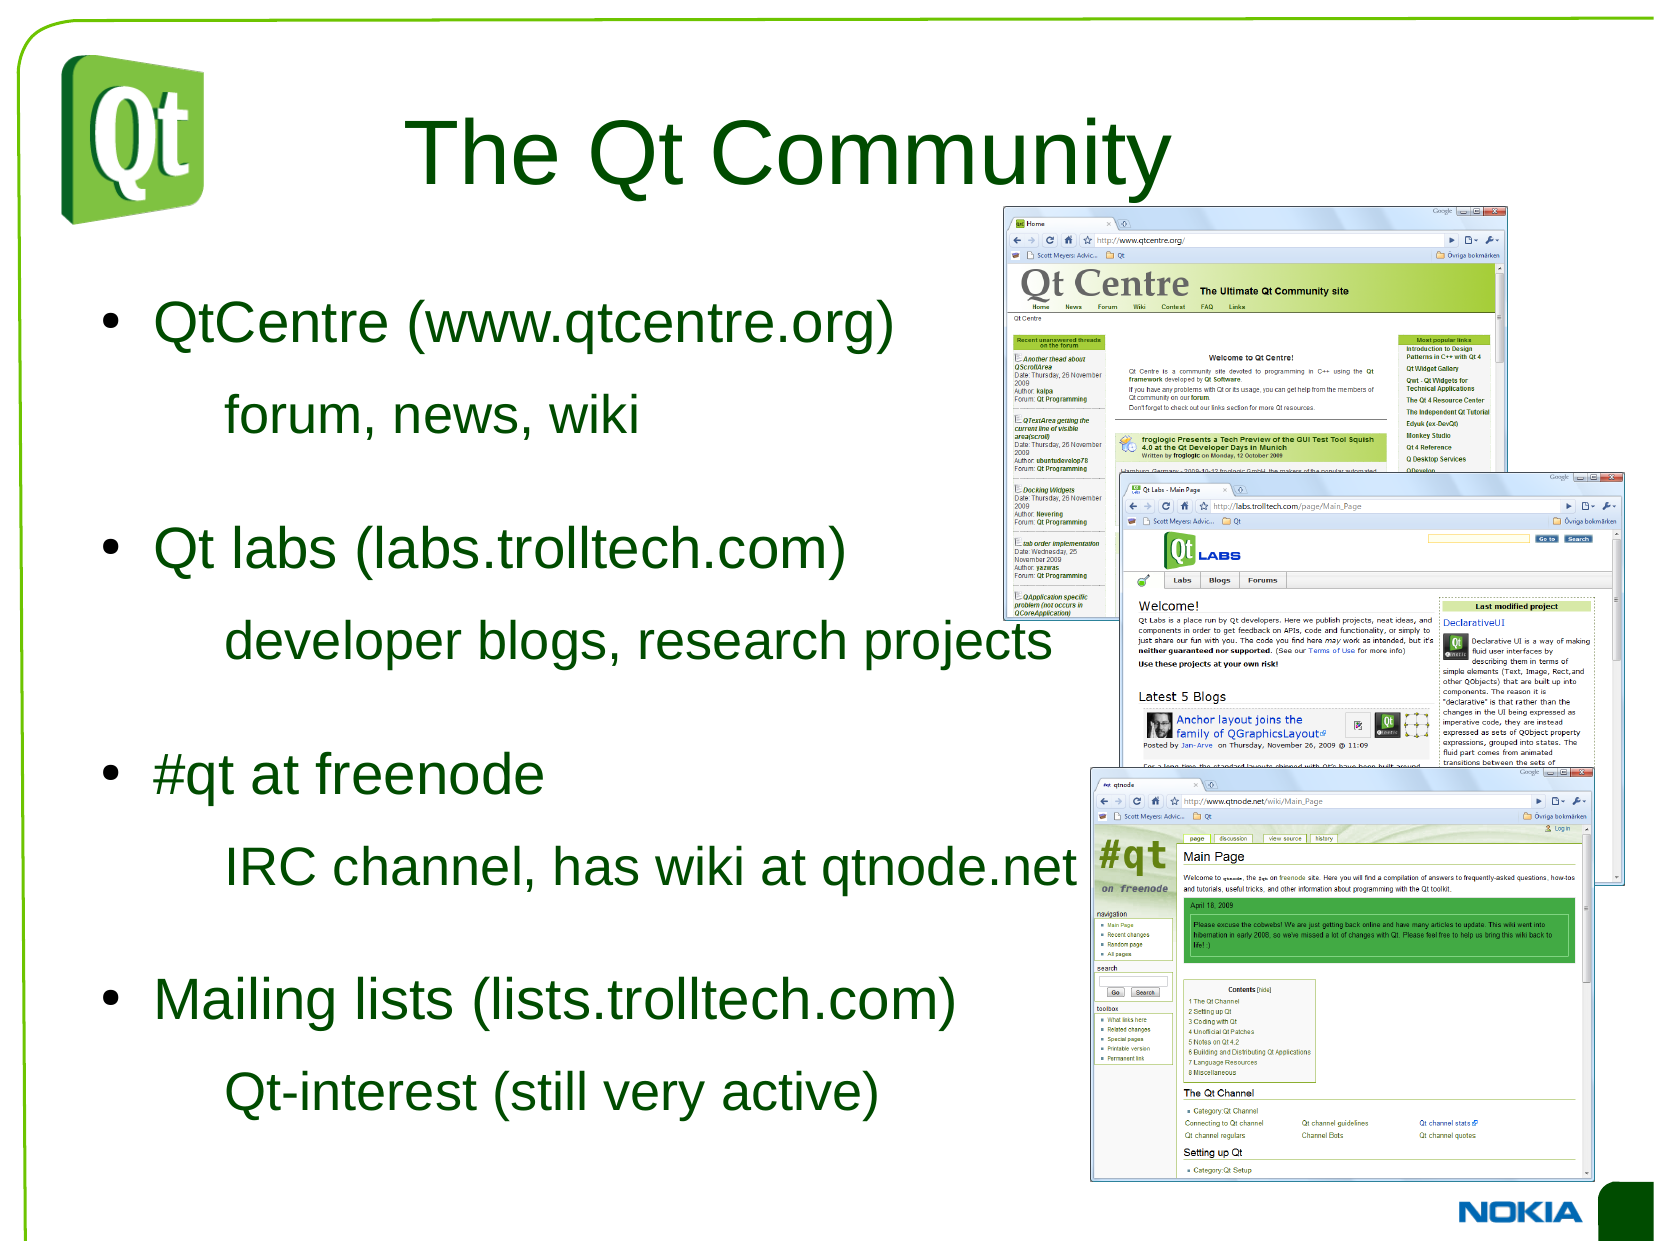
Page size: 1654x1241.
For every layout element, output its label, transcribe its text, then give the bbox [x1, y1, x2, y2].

picture [1003, 206, 1508, 290]
picture [1090, 472, 1625, 1182]
picture [61, 55, 204, 225]
picture [1459, 1201, 1583, 1223]
list QtCentre (www.qtcentre.org) forum, news, wiki Qt labs (labs.trolltech.com) developer blogs, research projects #qt at freenode IRC channel, has wiki at qtnode.net Mailing lists (lists.trolltech.com) Qt-interest (still very active) [82, 290, 1571, 1123]
title The Qt Community [251, 49, 1327, 257]
